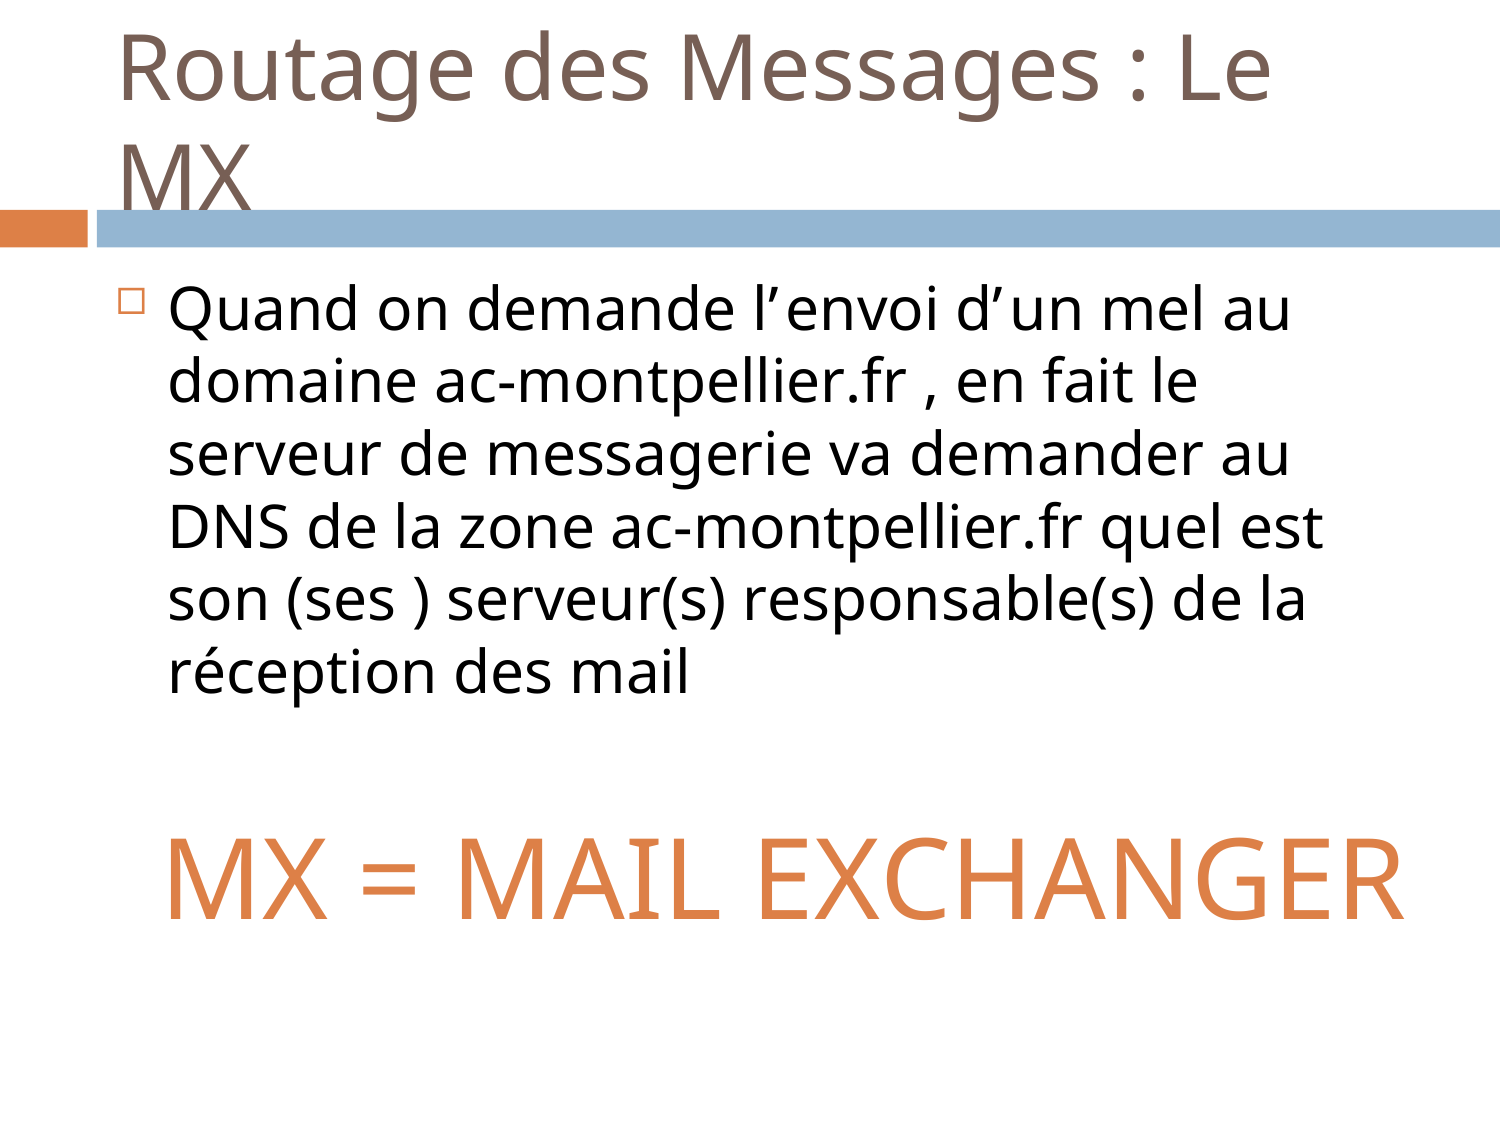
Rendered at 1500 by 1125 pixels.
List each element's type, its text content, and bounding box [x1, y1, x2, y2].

list Quand on demande l’envoi d’un mel au domaine ac-montpellier.fr , en fait le serveur de messagerie va demander au DNS de la zone ac-montpellier.fr quel est son (ses ) serveur(s) responsable(s) de la réception des mail MX = MAIL EXCHANGER [100, 262, 1438, 1000]
title Routage des Messages : Le MX [100, 37, 1438, 201]
